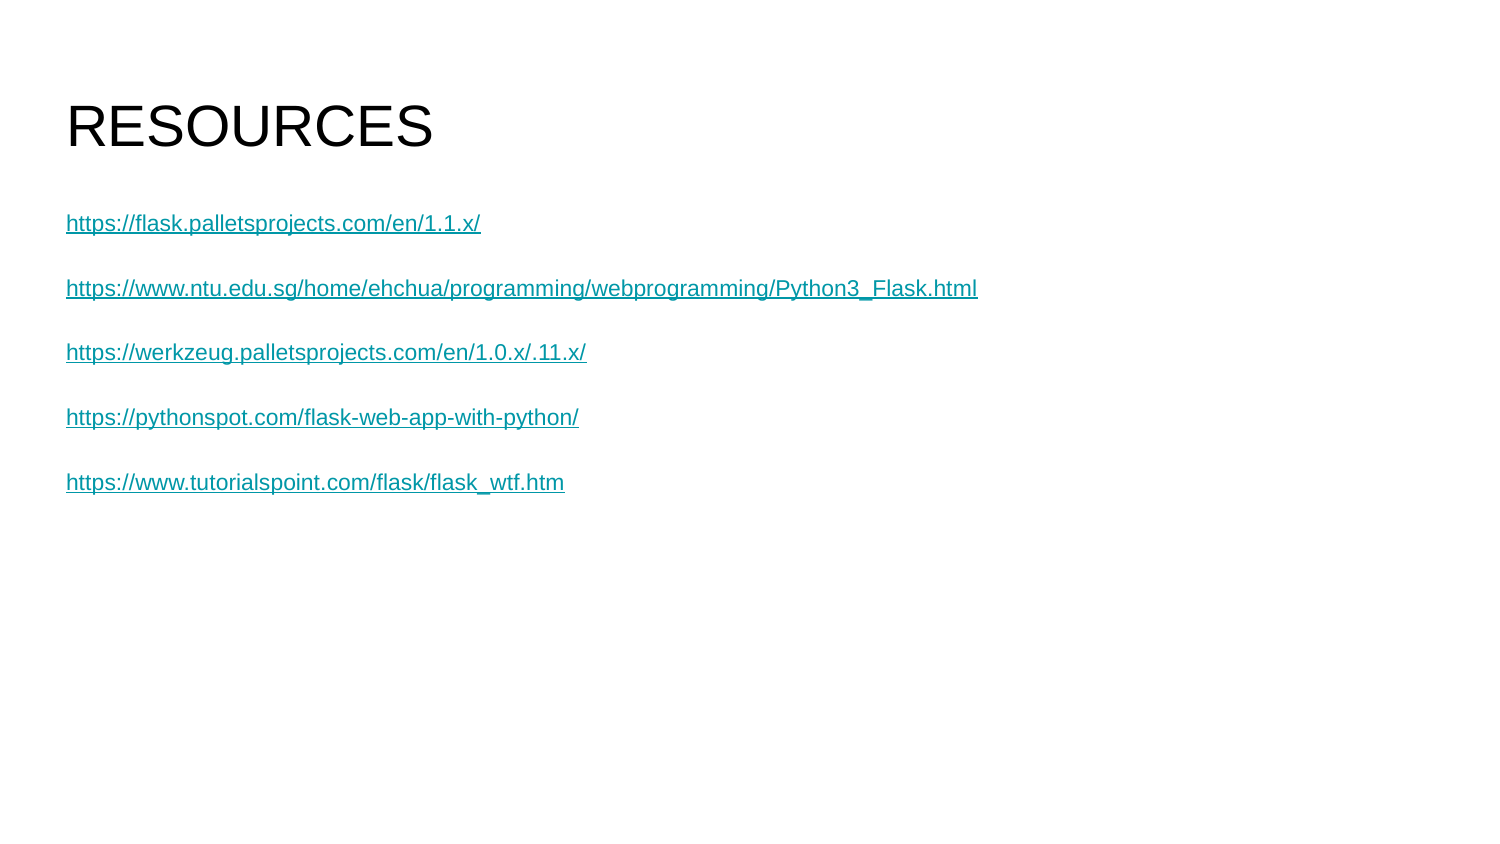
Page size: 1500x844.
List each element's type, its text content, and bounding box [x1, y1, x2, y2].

list https://flask.palletsprojects.com/en/1.1.x/ https://www.ntu.edu.sg/home/ehchua/programming/webprogramming/Python3_Flask.html https://werkzeug.palletsprojects.com/en/1.0.x/.11.x/ https://pythonspot.com/flask-web-app-with-python/ https://www.tutorialspoint.com/flask/flask_wtf.htm [51, 189, 1449, 750]
title RESOURCES [51, 72, 1449, 167]
